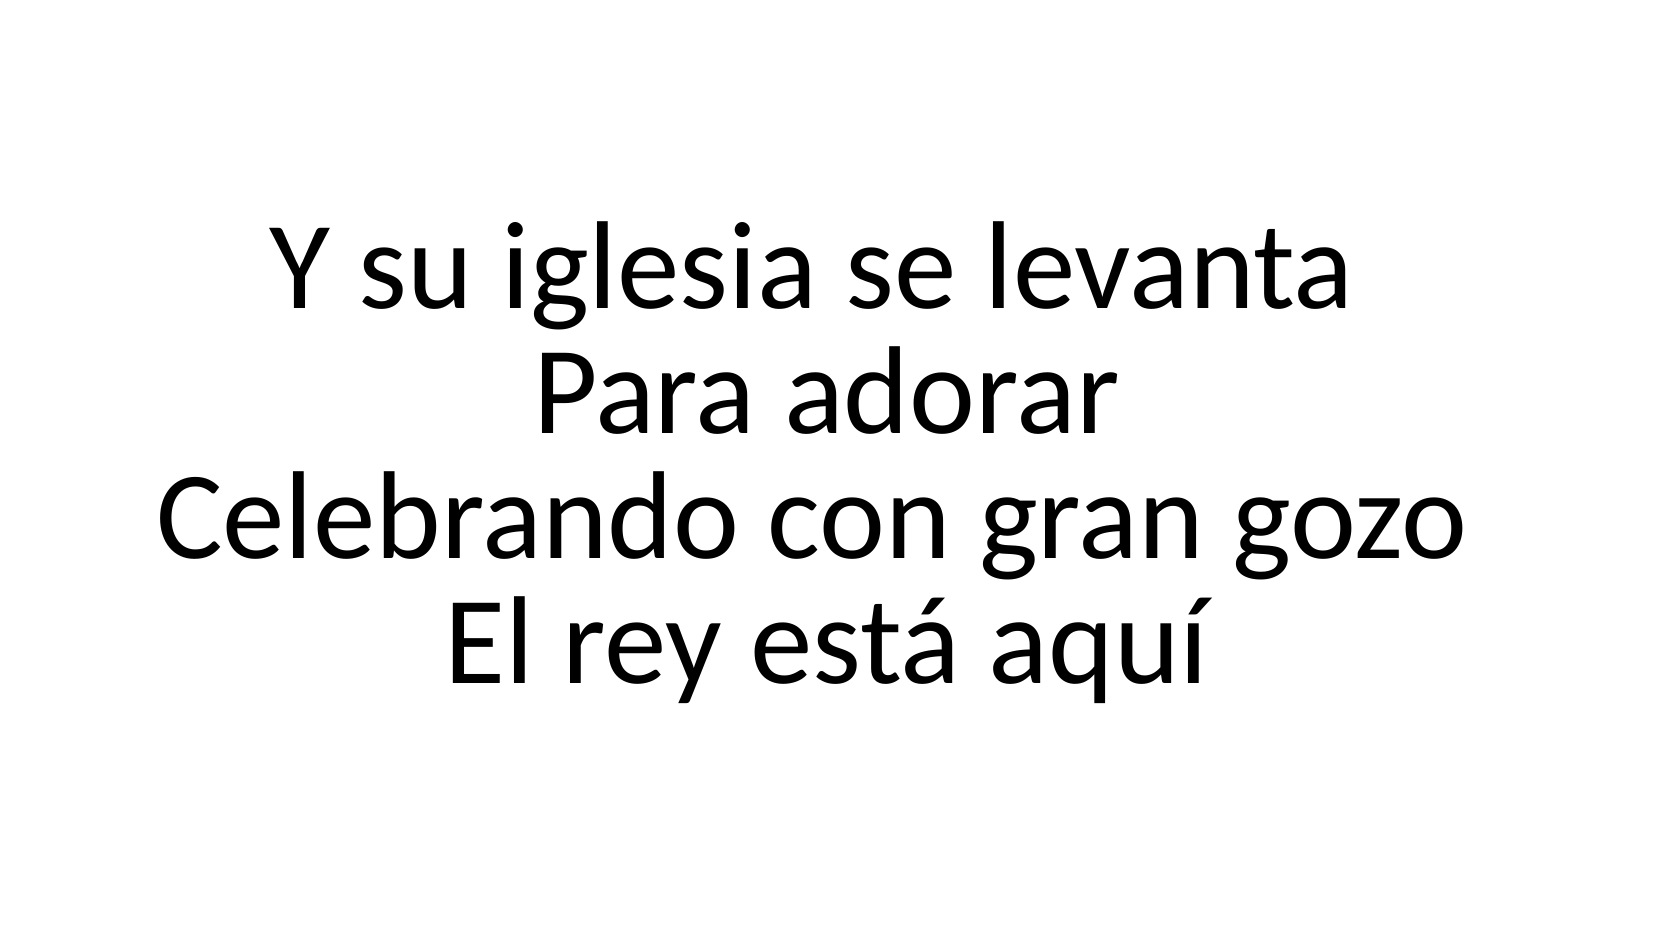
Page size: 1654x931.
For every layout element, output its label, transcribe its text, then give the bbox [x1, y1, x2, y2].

title Y su iglesia se levanta Para adorar Celebrando con gran gozo El rey está aquí [0, 0, 1654, 930]
